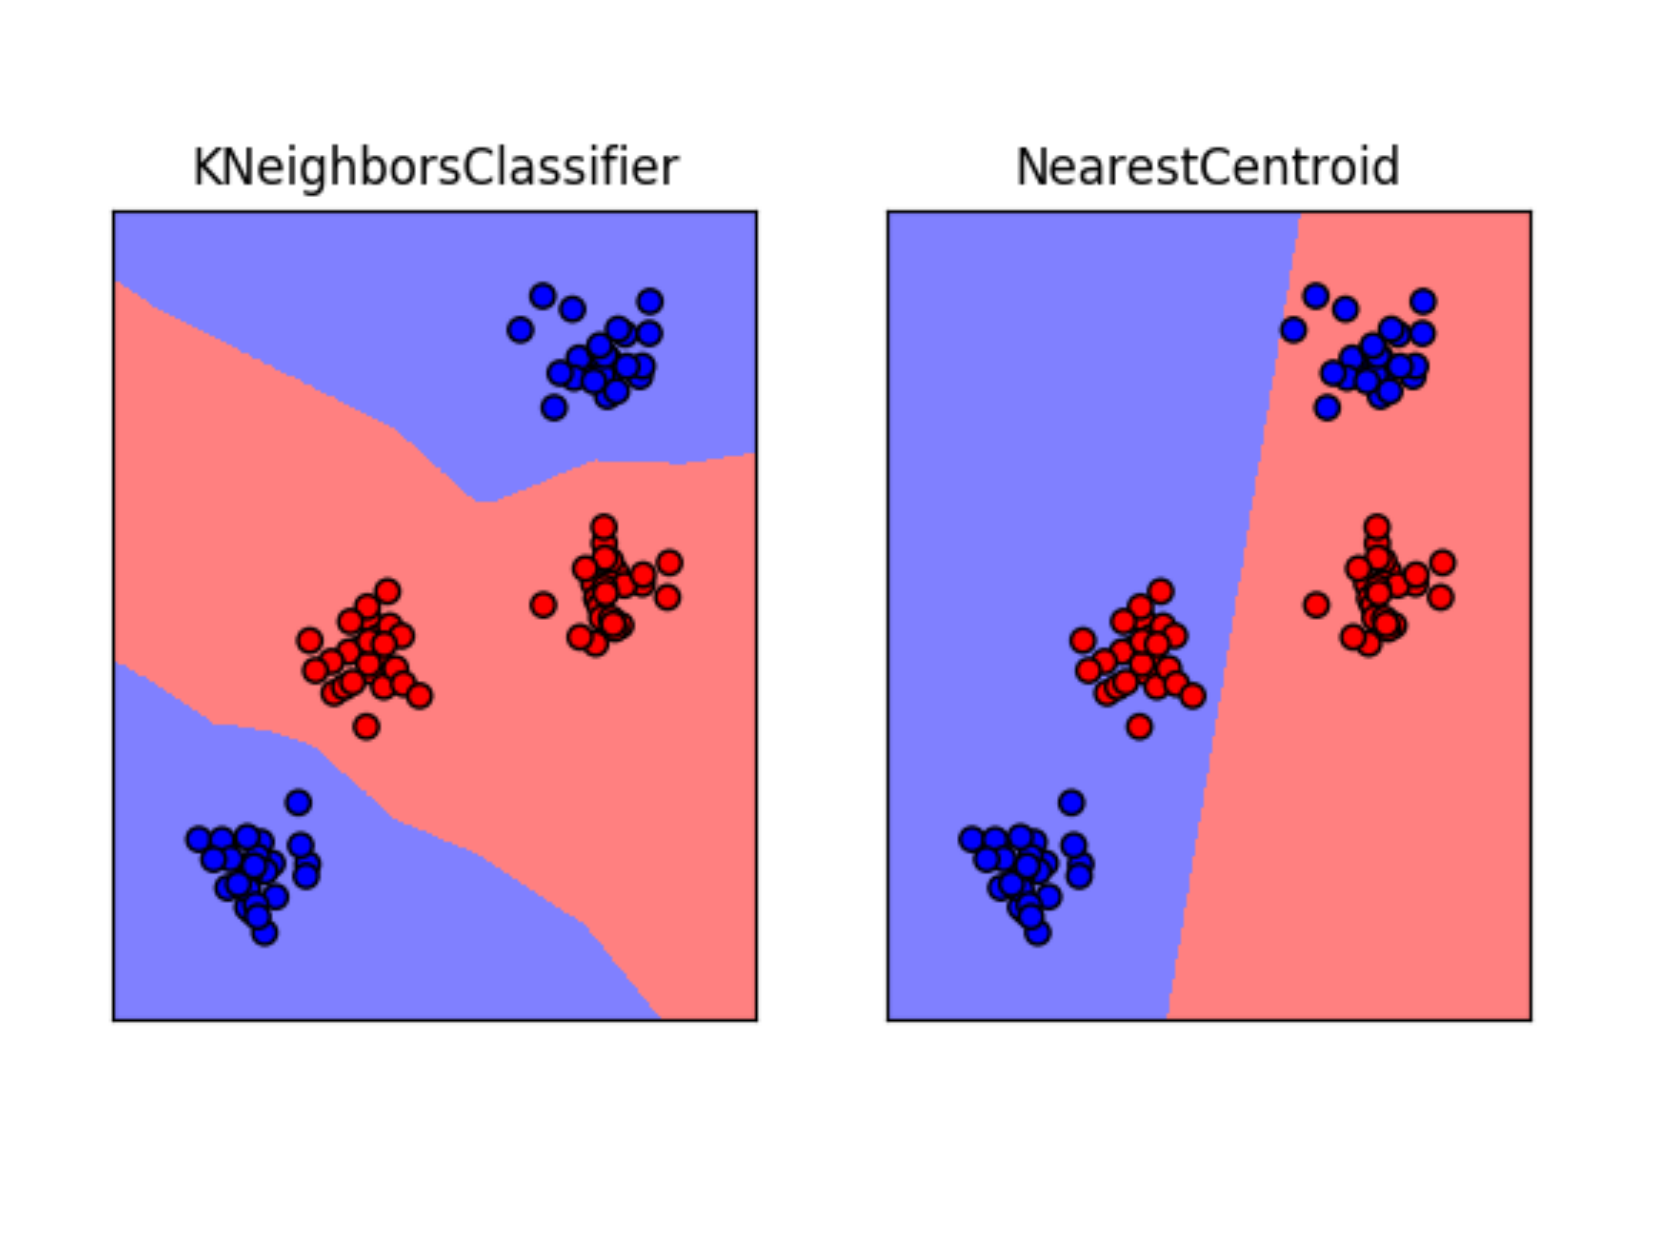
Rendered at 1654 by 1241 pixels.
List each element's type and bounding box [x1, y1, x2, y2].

picture [13, 134, 1599, 1081]
